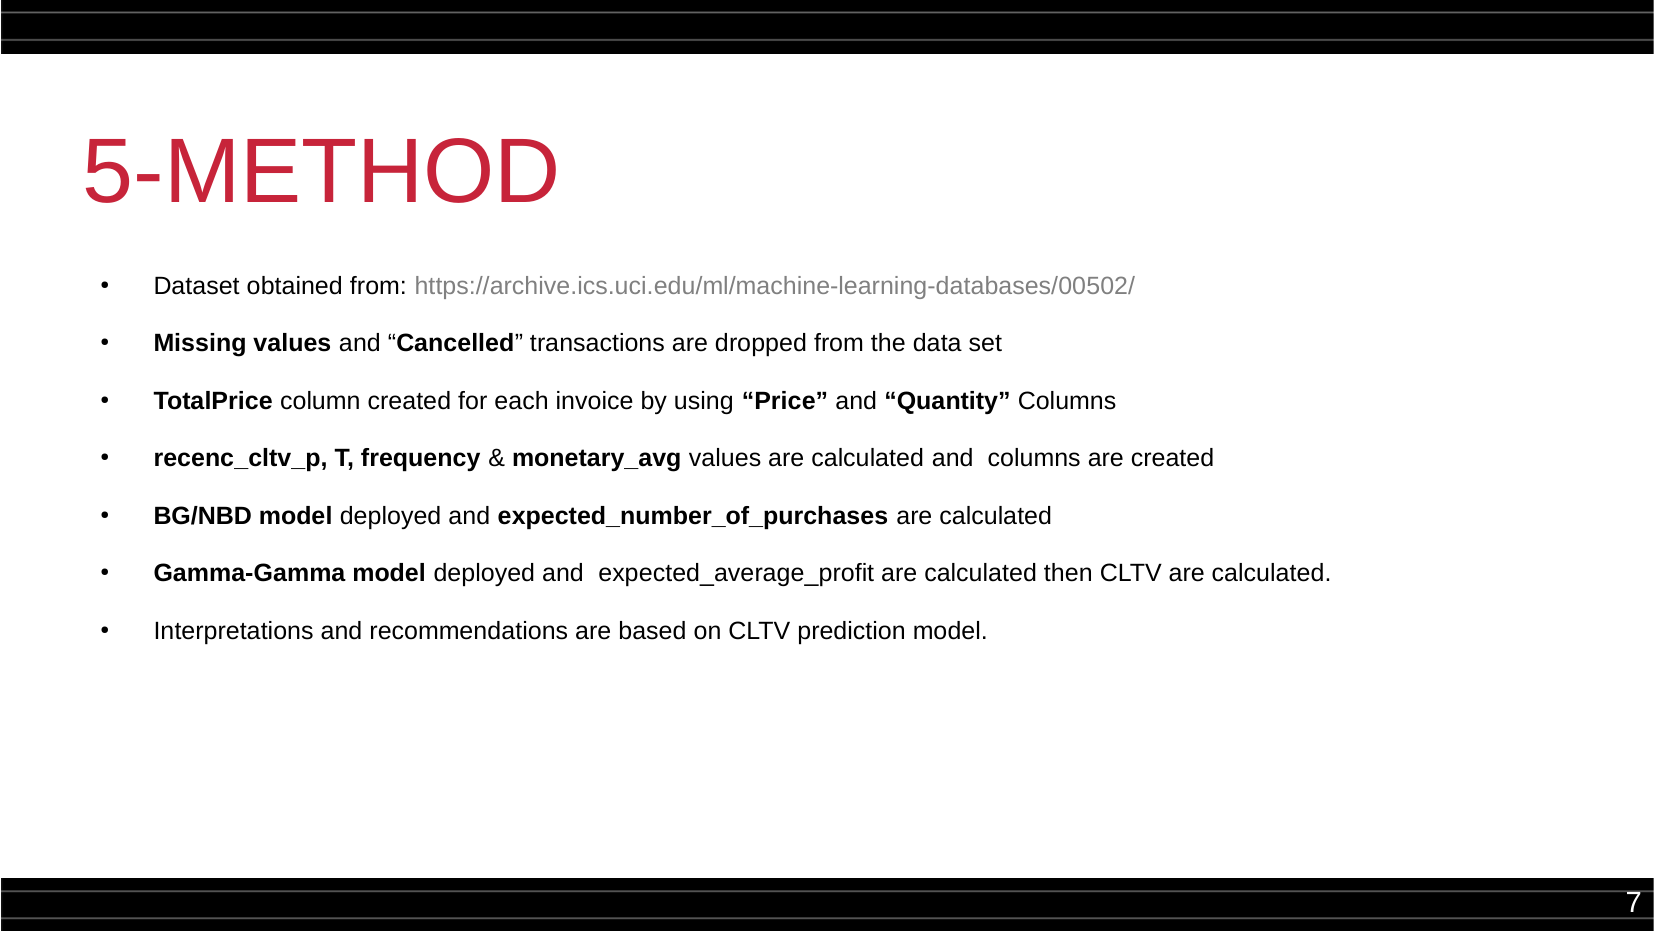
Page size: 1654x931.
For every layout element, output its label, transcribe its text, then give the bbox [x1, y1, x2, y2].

title 5-METHOD [82, 92, 1571, 249]
picture [1, 878, 1654, 931]
list Dataset obtained from: https://archive.ics.uci.edu/ml/machine-learning-databases/00502/ Missing values and “Cancelled” transactions are dropped from the data set TotalPrice column created for each invoice by using “Price” and “Quantity” Columns recenc_cltv_p, T, frequency & monetary_avg values are calculated and columns are created BG/NBD model deployed and expected_number_of_purchases are calculated Gamma-Gamma model deployed and expected_average_profit are calculated then CLTV are calculated. Interpretations and recommendations are based on CLTV prediction model. [82, 271, 1571, 758]
picture [1, 0, 1654, 54]
